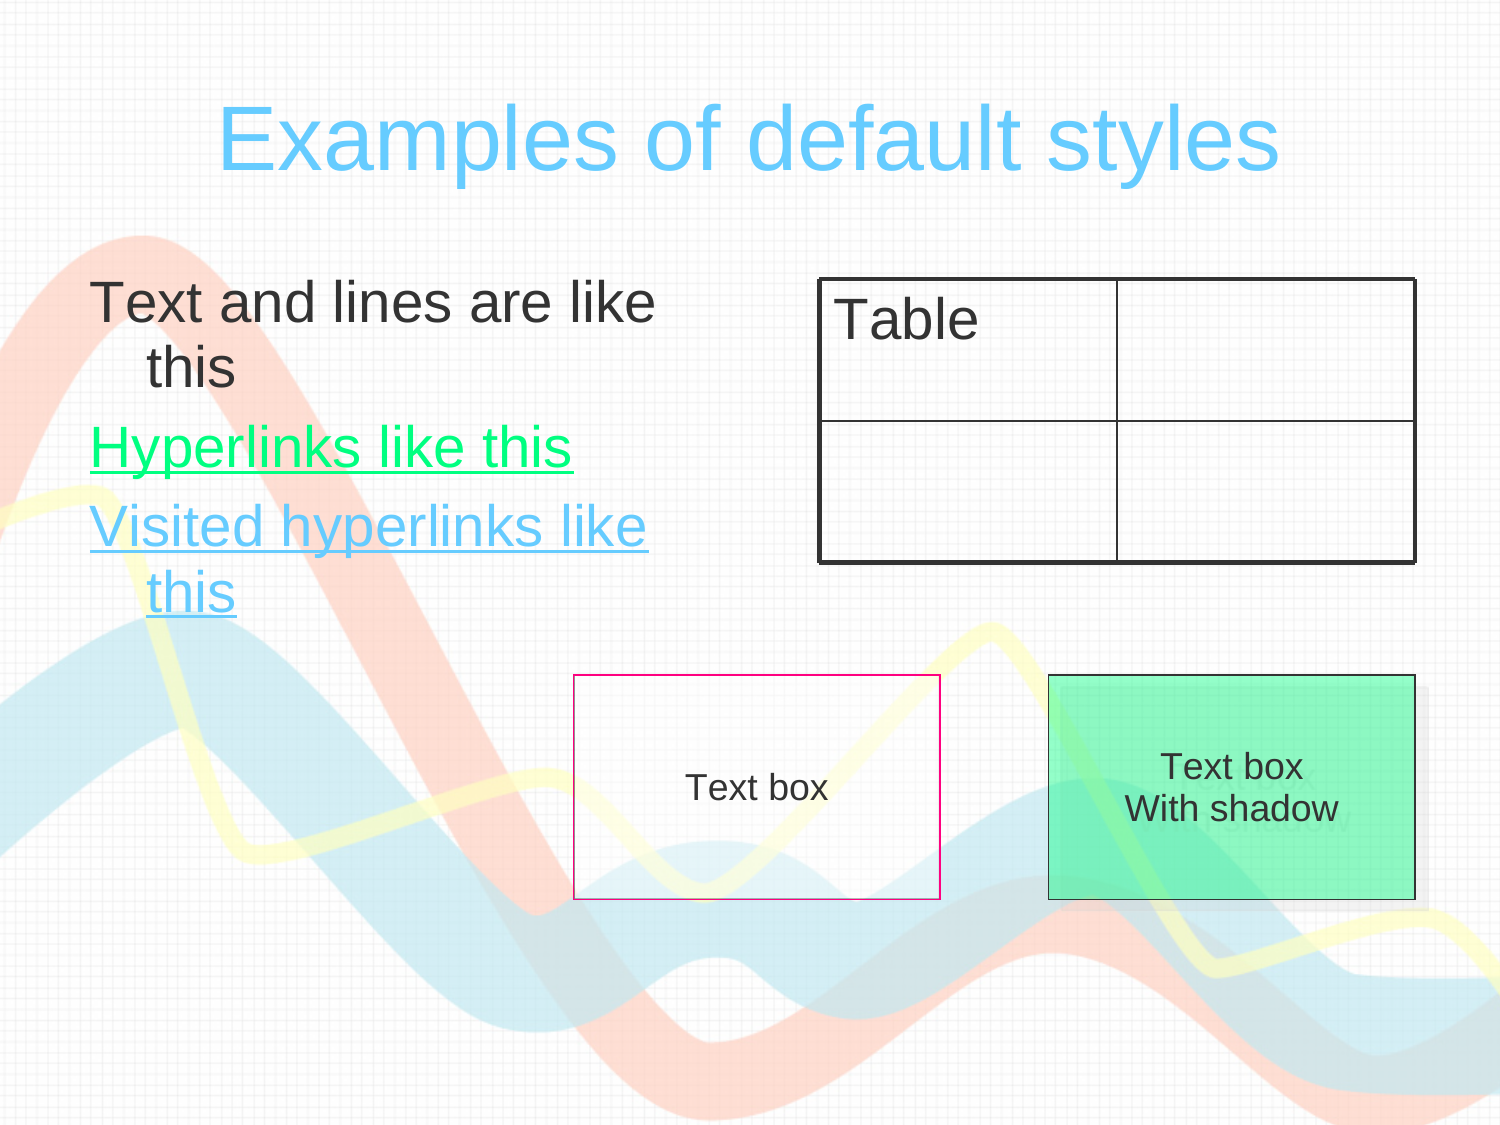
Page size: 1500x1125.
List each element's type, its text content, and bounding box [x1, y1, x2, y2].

text_box Text box With shadow [1048, 674, 1415, 900]
text_box Text box [573, 674, 940, 900]
title Examples of default styles [75, 45, 1426, 233]
list Text and lines are like this Hyperlinks like this Visited hyperlinks like this [75, 262, 738, 870]
text_box Table [822, 281, 1116, 420]
